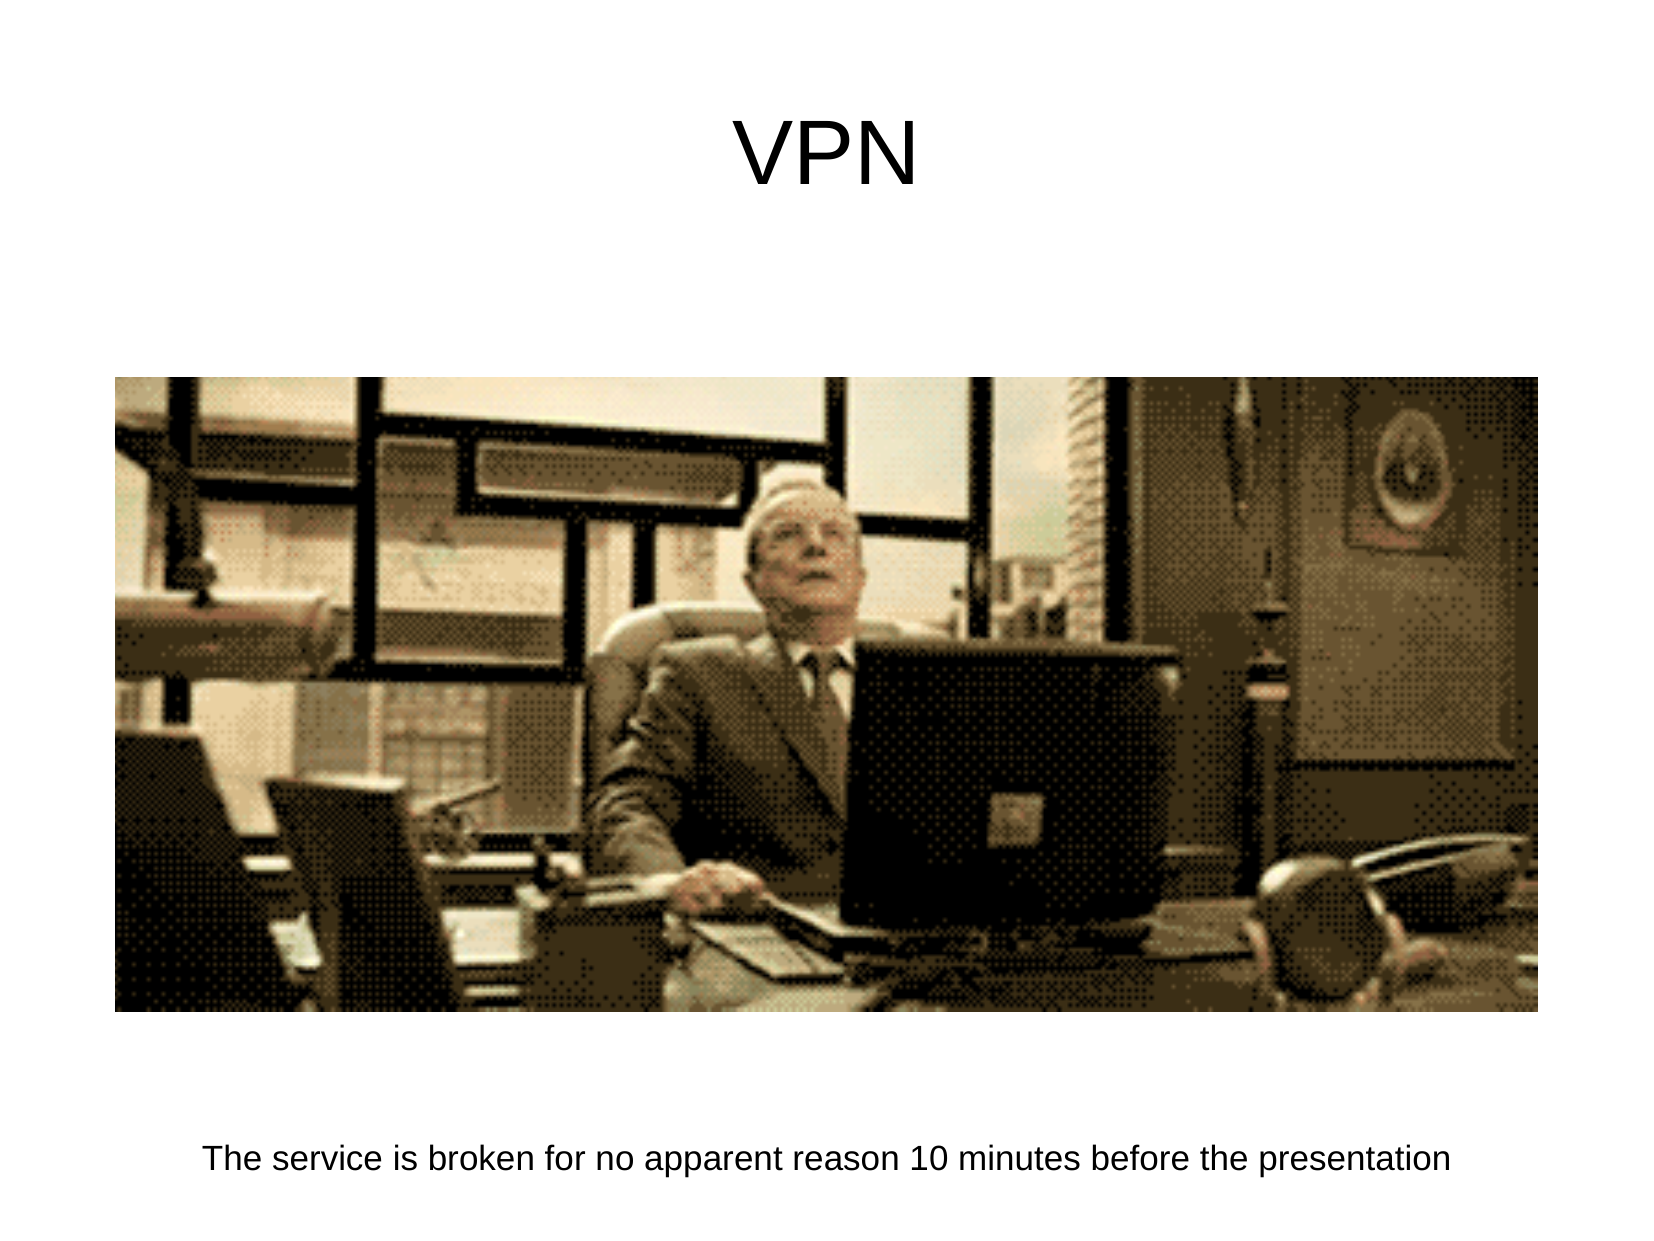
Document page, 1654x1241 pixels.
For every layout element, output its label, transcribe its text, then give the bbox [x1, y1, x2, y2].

subtitle [82, 290, 1571, 1010]
text_box The service is broken for no apparent reason 10 minutes before the presentation [0, 1039, 1654, 1235]
title VPN [82, 49, 1571, 257]
picture [115, 377, 1538, 1012]
